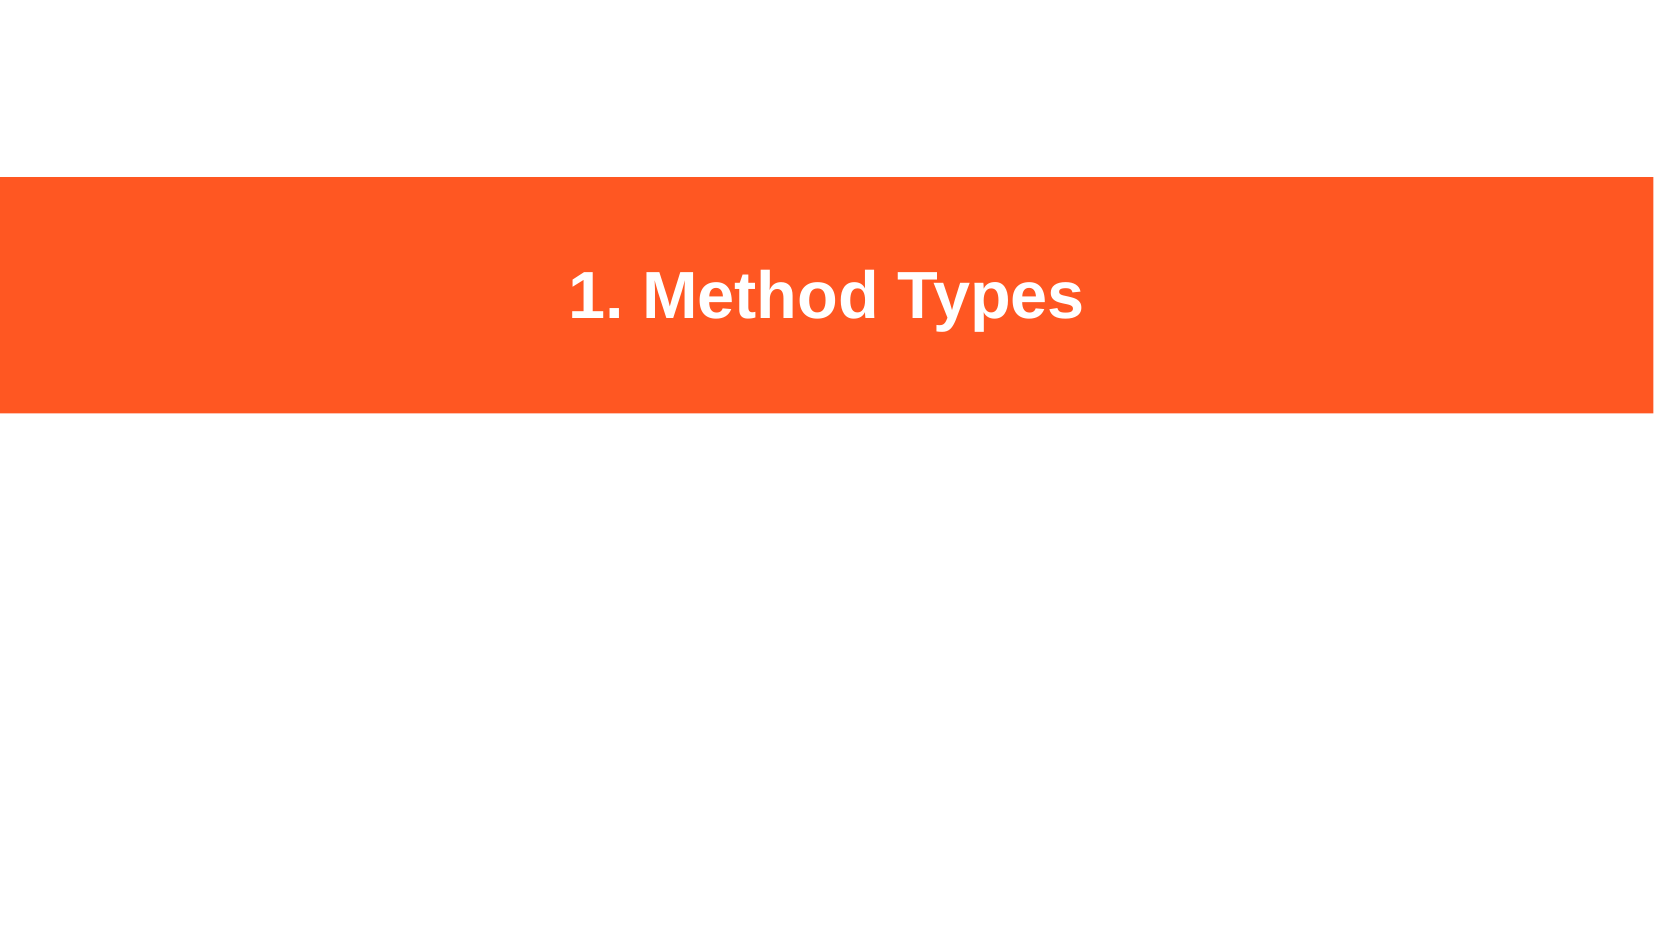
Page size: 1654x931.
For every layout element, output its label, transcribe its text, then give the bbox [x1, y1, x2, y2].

title 1. Method Types [0, 177, 1654, 414]
